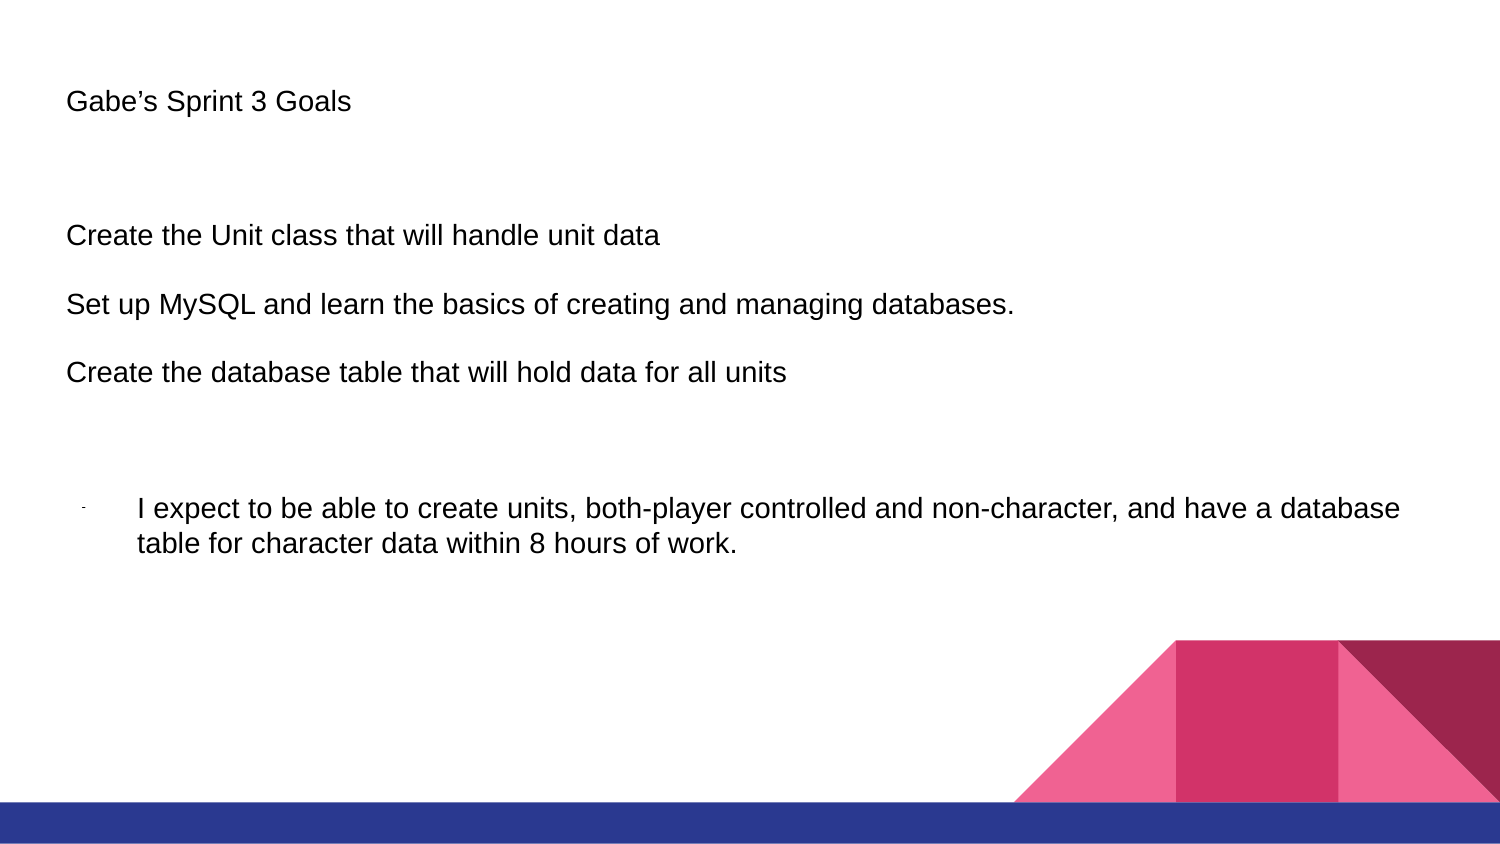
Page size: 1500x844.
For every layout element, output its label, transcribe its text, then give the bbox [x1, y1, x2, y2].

title Gabe’s Sprint 3 Goals [51, 67, 1449, 167]
list Create the Unit class that will handle unit data Set up MySQL and learn the basics of creating and managing databases. Create the database table that will hold data for all units I expect to be able to create units, both-player controlled and non-character, and have a database table for character data within 8 hours of work. [51, 201, 1449, 726]
